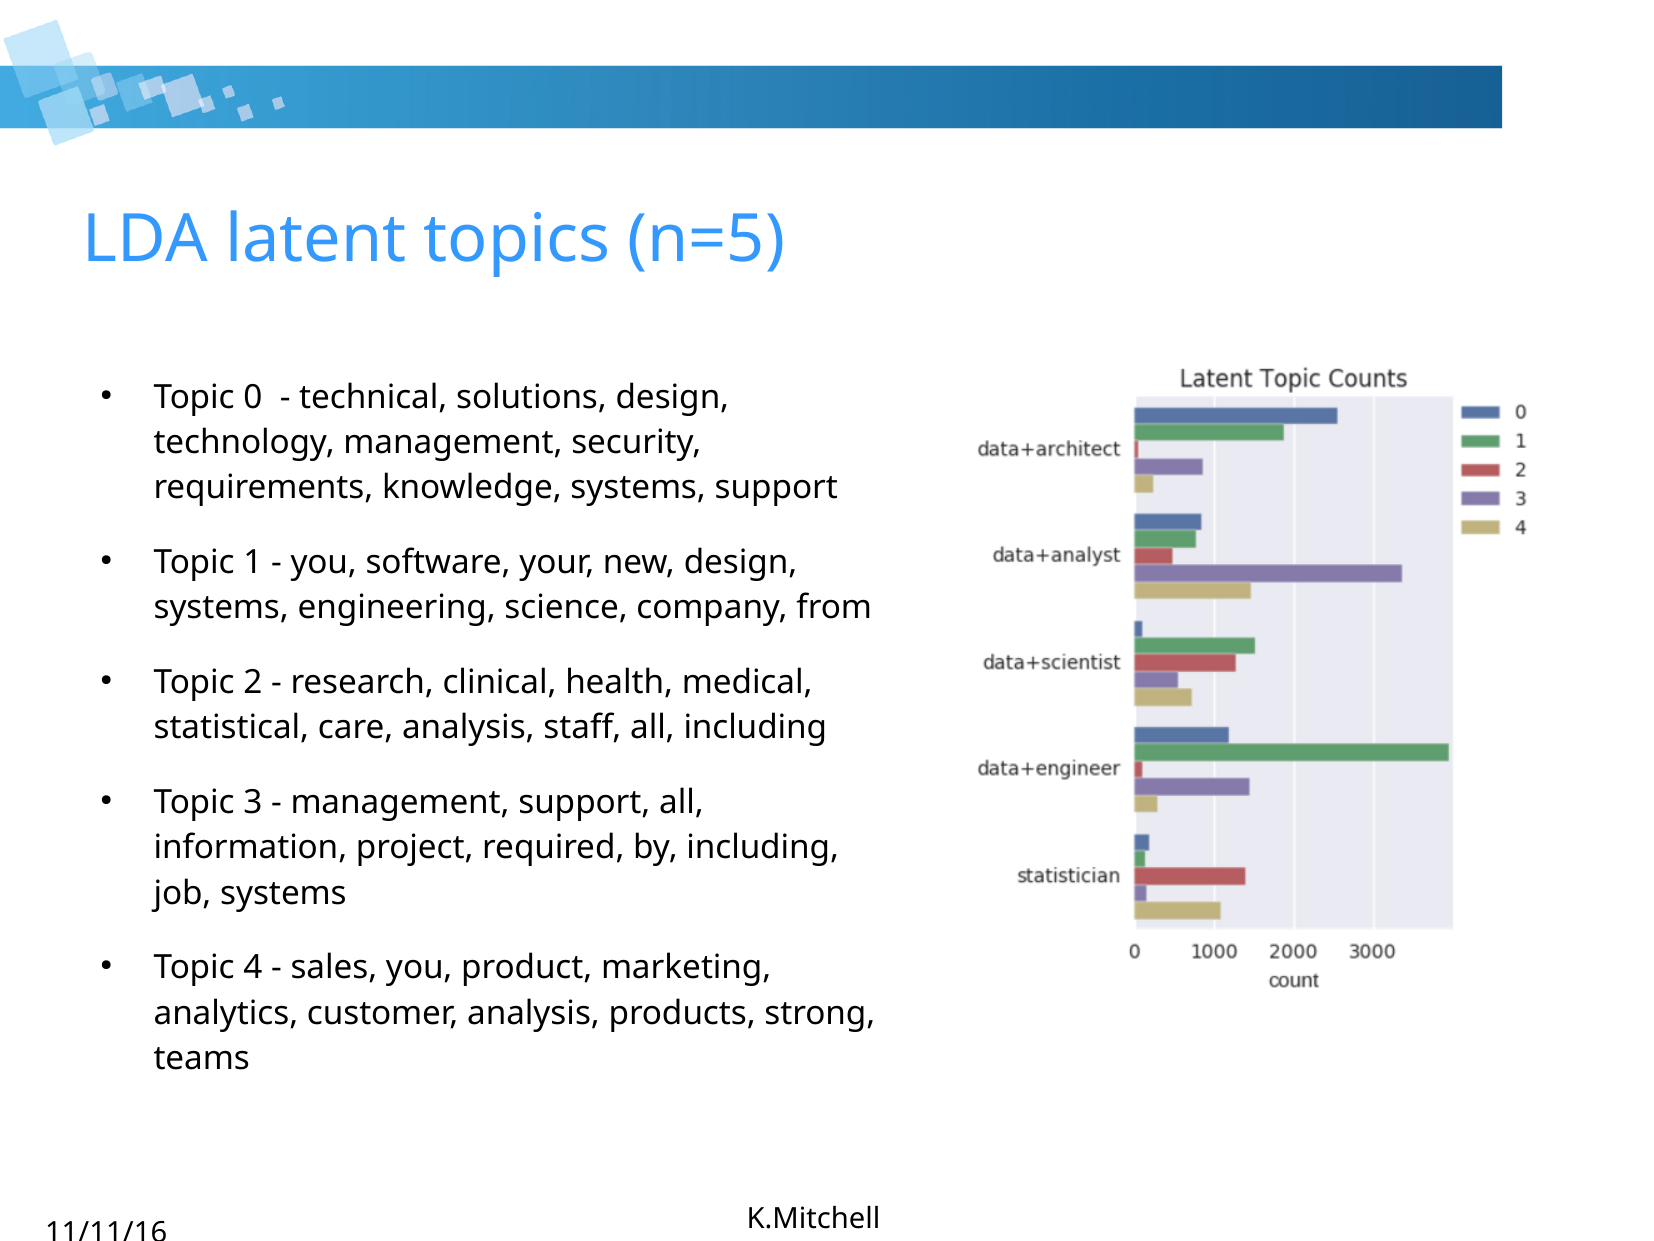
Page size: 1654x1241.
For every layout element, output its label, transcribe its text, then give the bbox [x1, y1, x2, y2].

picture [0, 7, 1543, 1133]
list Topic 0 - technical, solutions, design, technology, management, security, requirements, knowledge, systems, support Topic 1 - you, software, your, new, design, systems, engineering, science, company, from Topic 2 - research, clinical, health, medical, statistical, care, analysis, staff, all, including Topic 3 - management, support, all, information, project, required, by, including, job, systems Topic 4 - sales, you, product, marketing, analytics, customer, analysis, products, strong, teams [82, 372, 886, 1108]
title LDA latent topics (n=5) [82, 132, 1571, 340]
